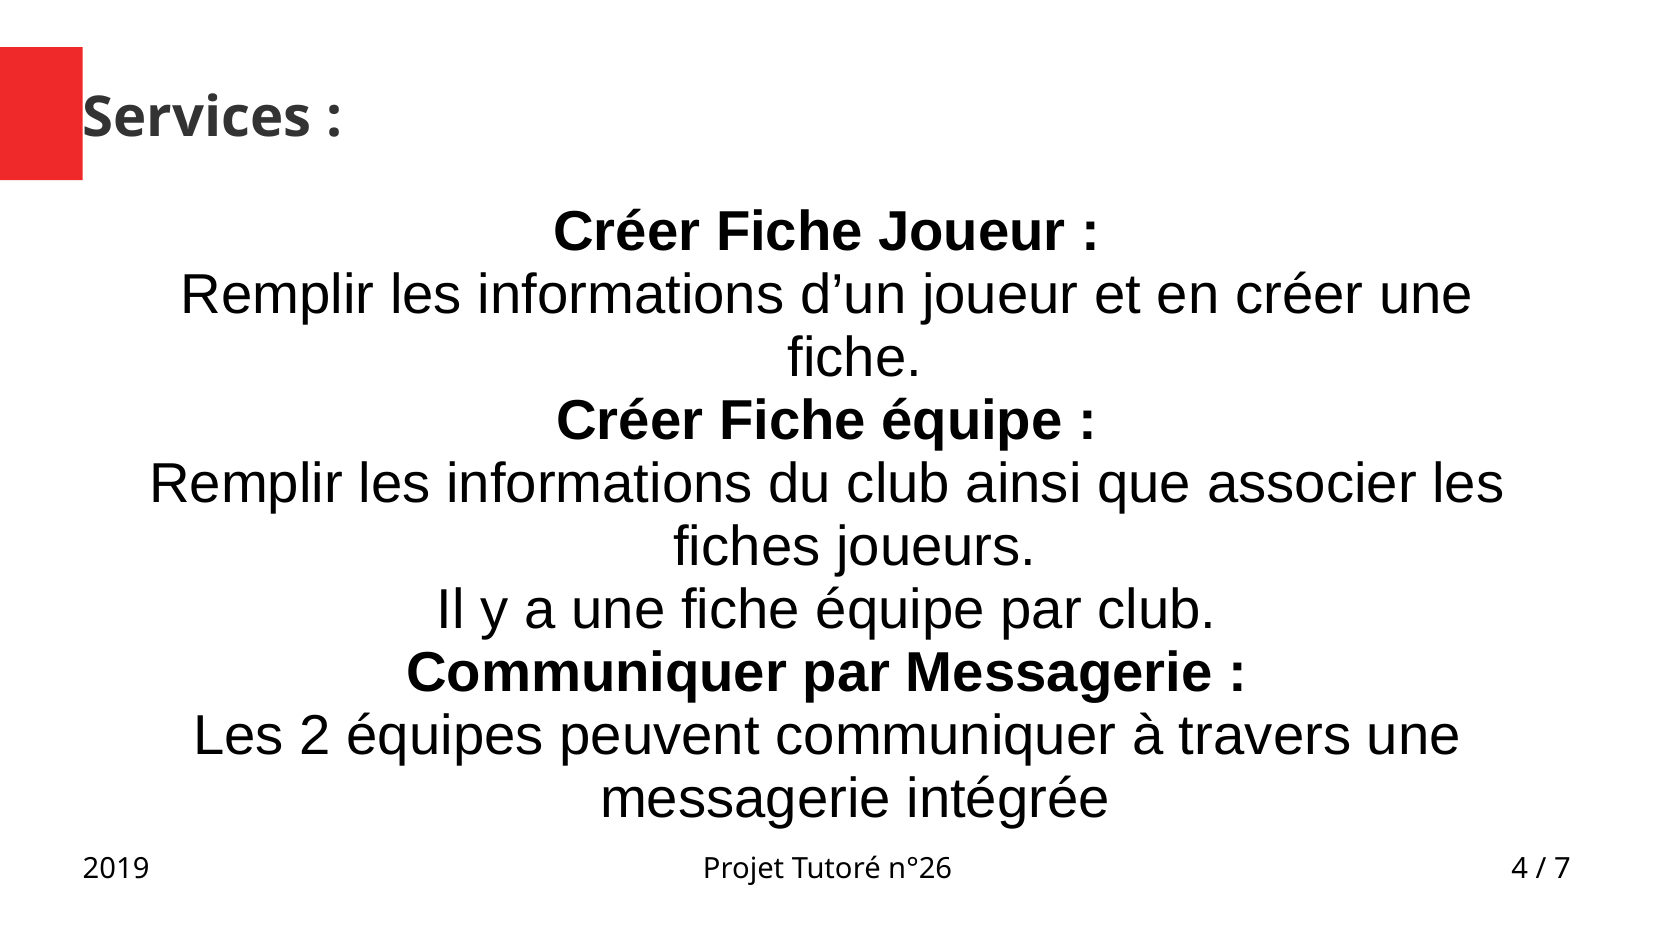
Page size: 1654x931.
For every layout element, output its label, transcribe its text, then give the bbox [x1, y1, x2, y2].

title Services : [82, 37, 1571, 193]
text_box Créer Fiche Joueur : Remplir les informations d’un joueur et en créer une fiche. Créer Fiche équipe : Remplir les informations du club ainsi que associer les fiches joueurs. Il y a une fiche équipe par club. Communiquer par Messagerie : Les 2 équipes peuvent communiquer à travers une messagerie intégrée [106, 192, 1548, 931]
